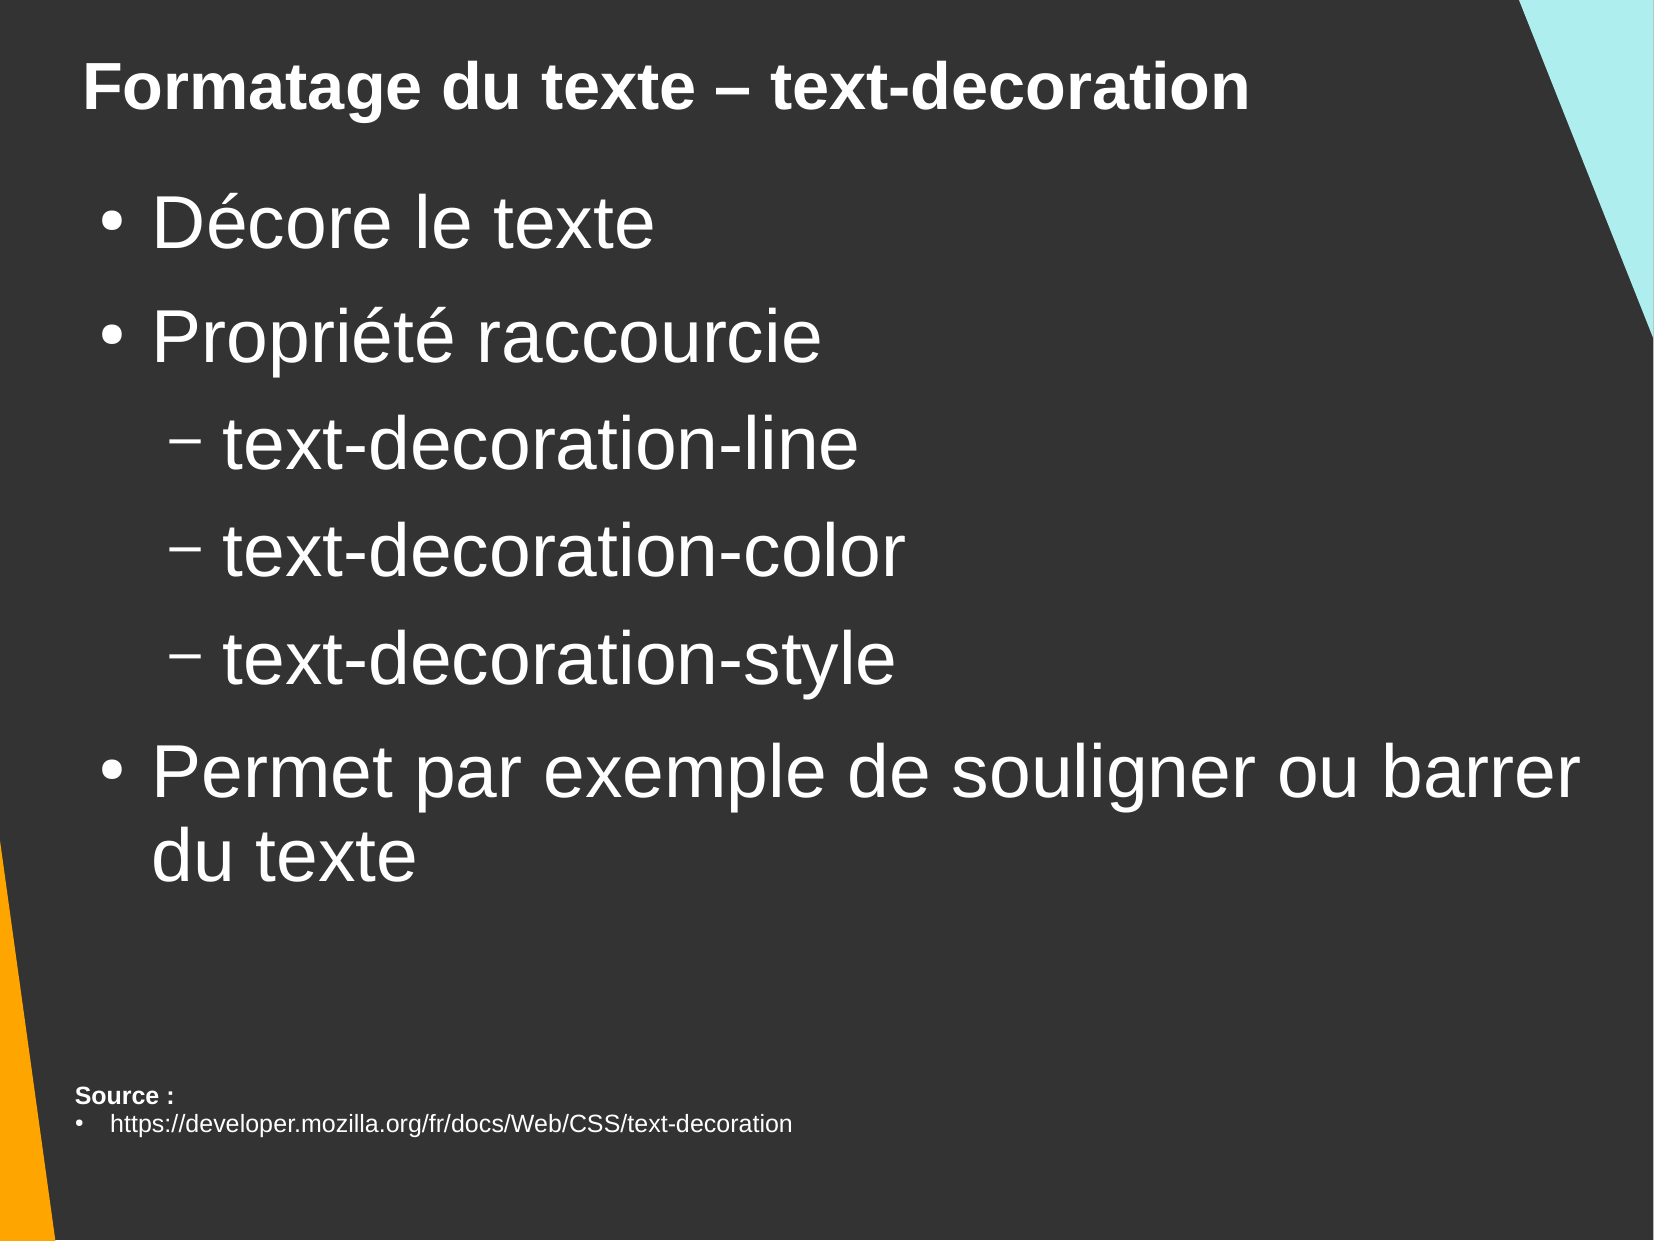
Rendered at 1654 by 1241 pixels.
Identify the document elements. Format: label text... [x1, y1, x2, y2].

text_box [1518, 0, 1654, 341]
text_box Source : https://developer.mozilla.org/fr/docs/Web/CSS/text-decoration [60, 1074, 1546, 1241]
text_box [0, 840, 56, 1241]
title Formatage du texte – text-decoration [82, 49, 1571, 152]
list Décore le texte Propriété raccourcie text-decoration-line text-decoration-color text-decoration-style Permet par exemple de souligner ou barrer du texte [80, 180, 1605, 910]
